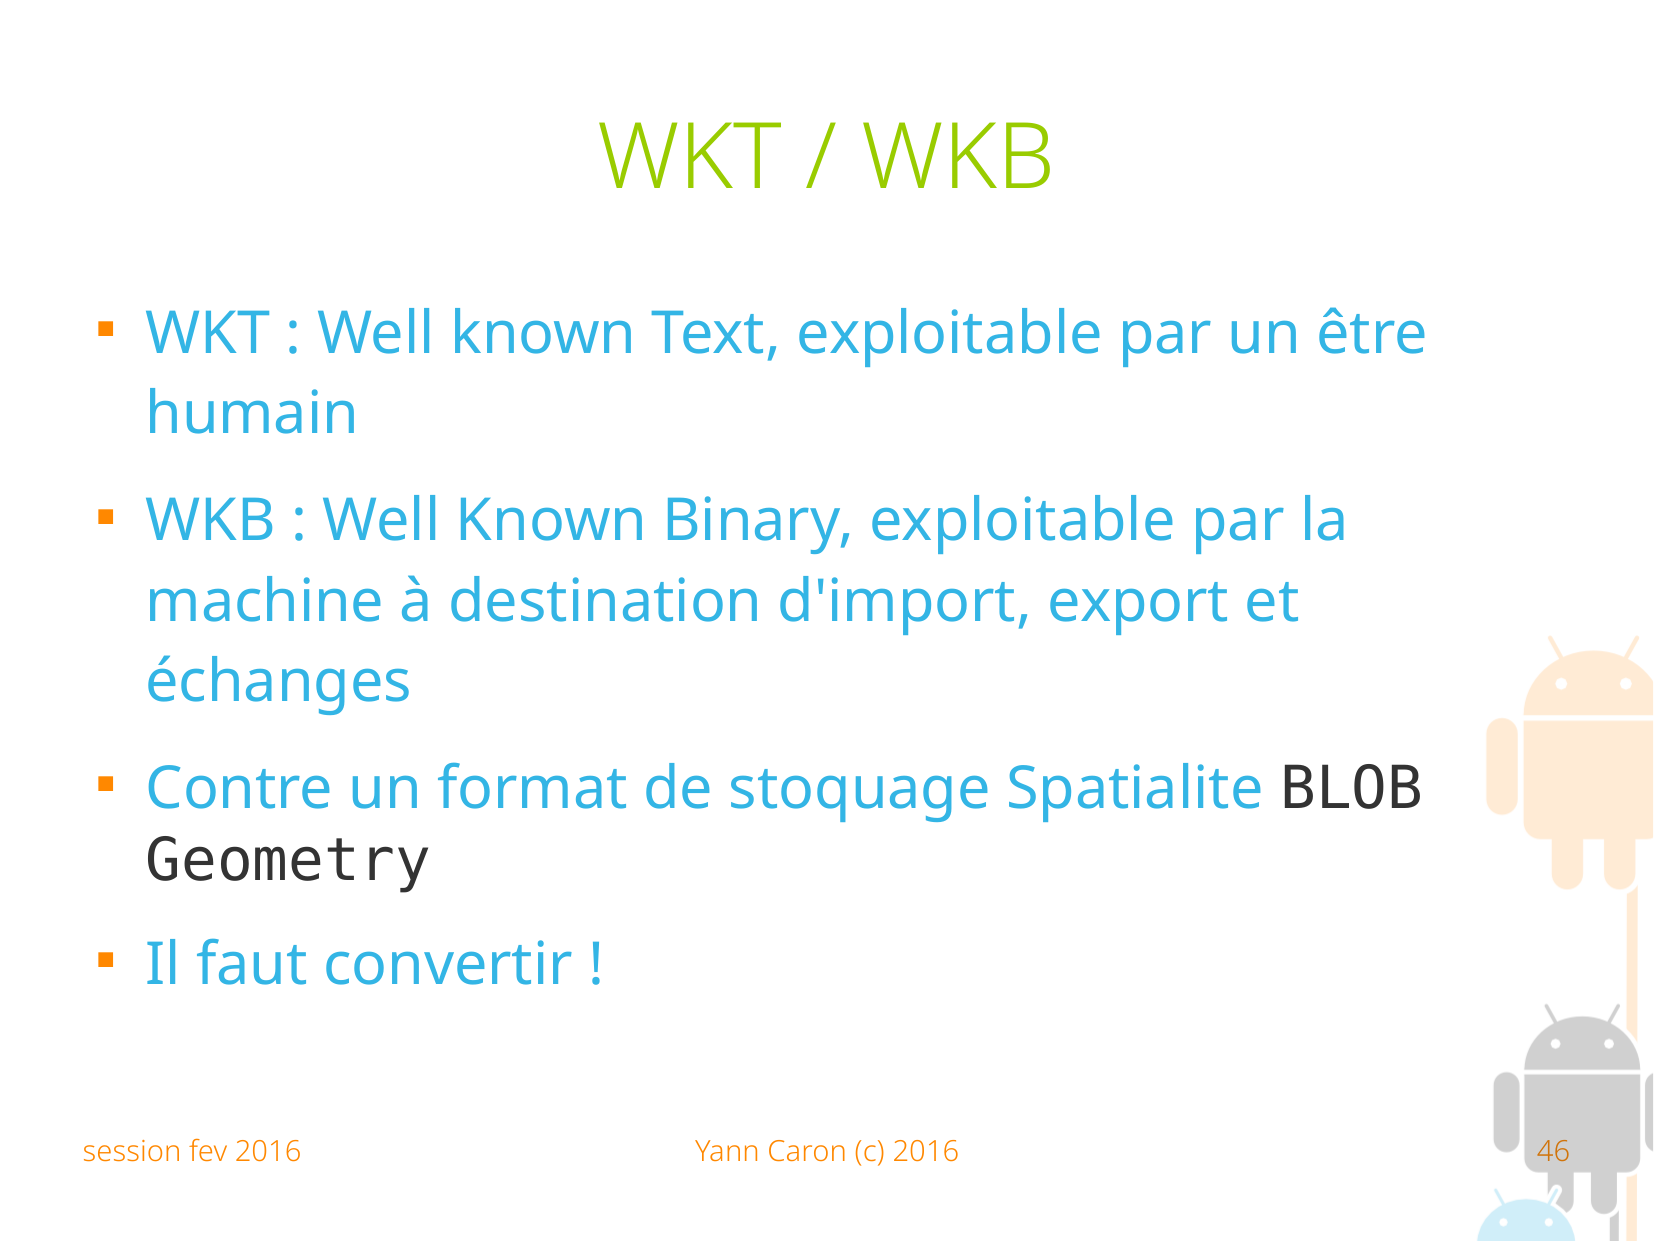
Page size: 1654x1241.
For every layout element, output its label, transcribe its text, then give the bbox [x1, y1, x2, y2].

list WKT : Well known Text, exploitable par un être humain WKB : Well Known Binary, exploitable par la machine à destination d'import, export et échanges Contre un format de stoquage Spatialite BLOB Geometry Il faut convertir ! [82, 290, 1571, 1010]
title WKT / WKB [82, 49, 1571, 257]
picture [240, 423, 1654, 1241]
